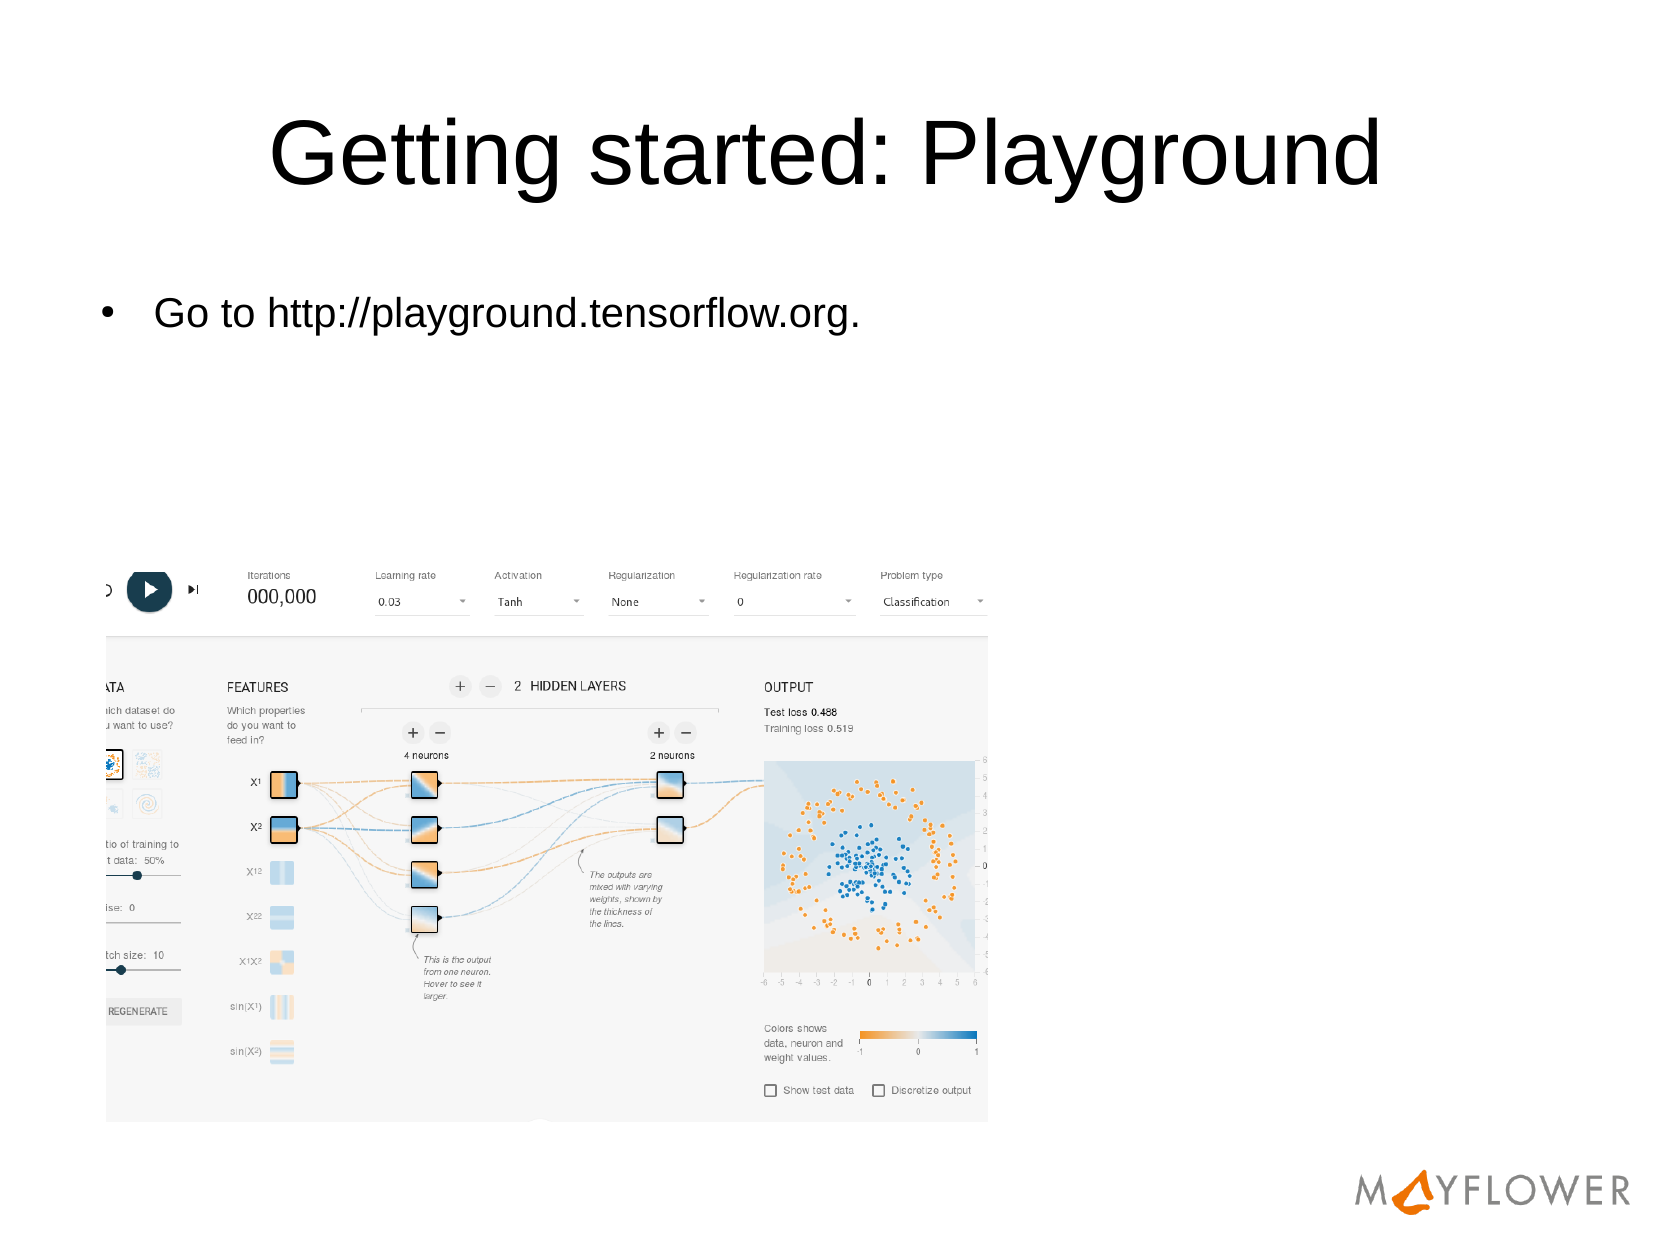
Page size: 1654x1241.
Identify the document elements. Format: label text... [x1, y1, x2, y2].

picture [106, 572, 988, 1122]
picture [1355, 1169, 1630, 1215]
list Go to http://playground.tensorflow.org. [82, 290, 1571, 1010]
title Getting started: Playground [82, 49, 1571, 257]
